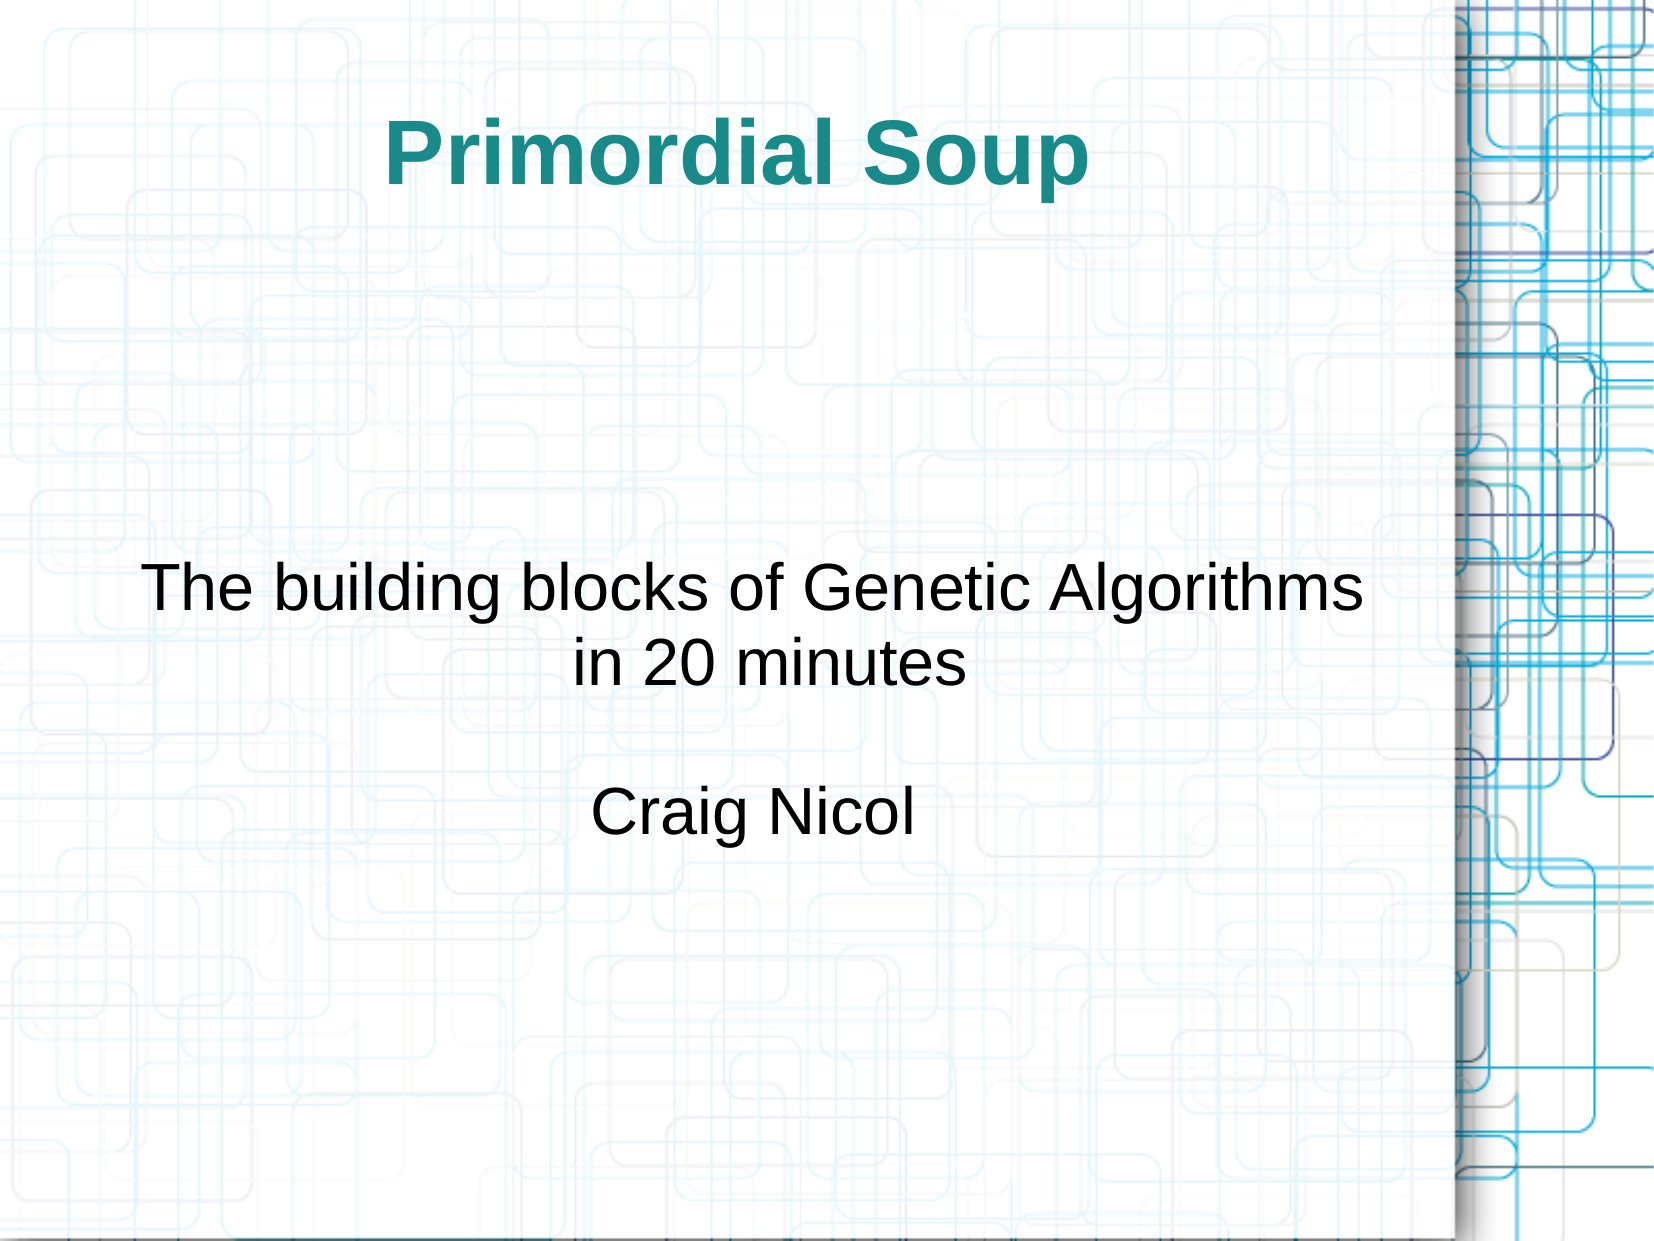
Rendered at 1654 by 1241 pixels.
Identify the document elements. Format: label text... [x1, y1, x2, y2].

picture [0, 0, 1654, 1241]
title Primordial Soup [59, 49, 1418, 257]
subtitle The building blocks of Genetic Algorithms in 20 minutes Craig Nicol [82, 297, 1388, 1102]
